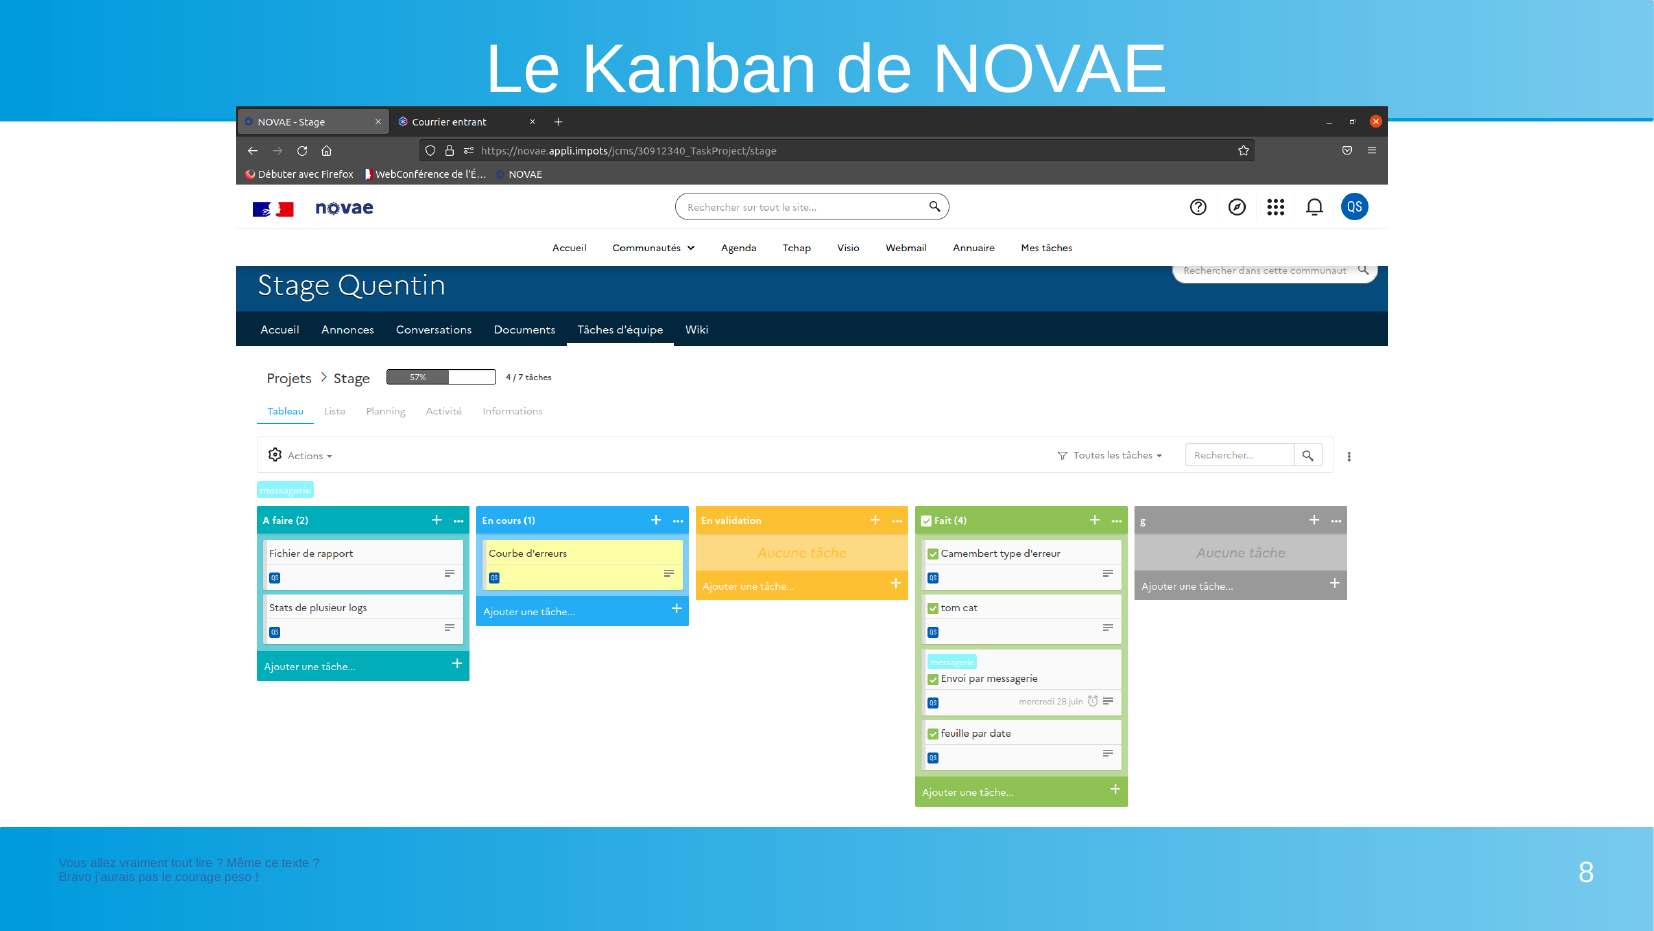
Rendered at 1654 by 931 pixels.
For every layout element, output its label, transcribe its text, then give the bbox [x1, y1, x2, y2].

title Le Kanban de NOVAE [59, 29, 1595, 108]
picture [236, 106, 1388, 827]
